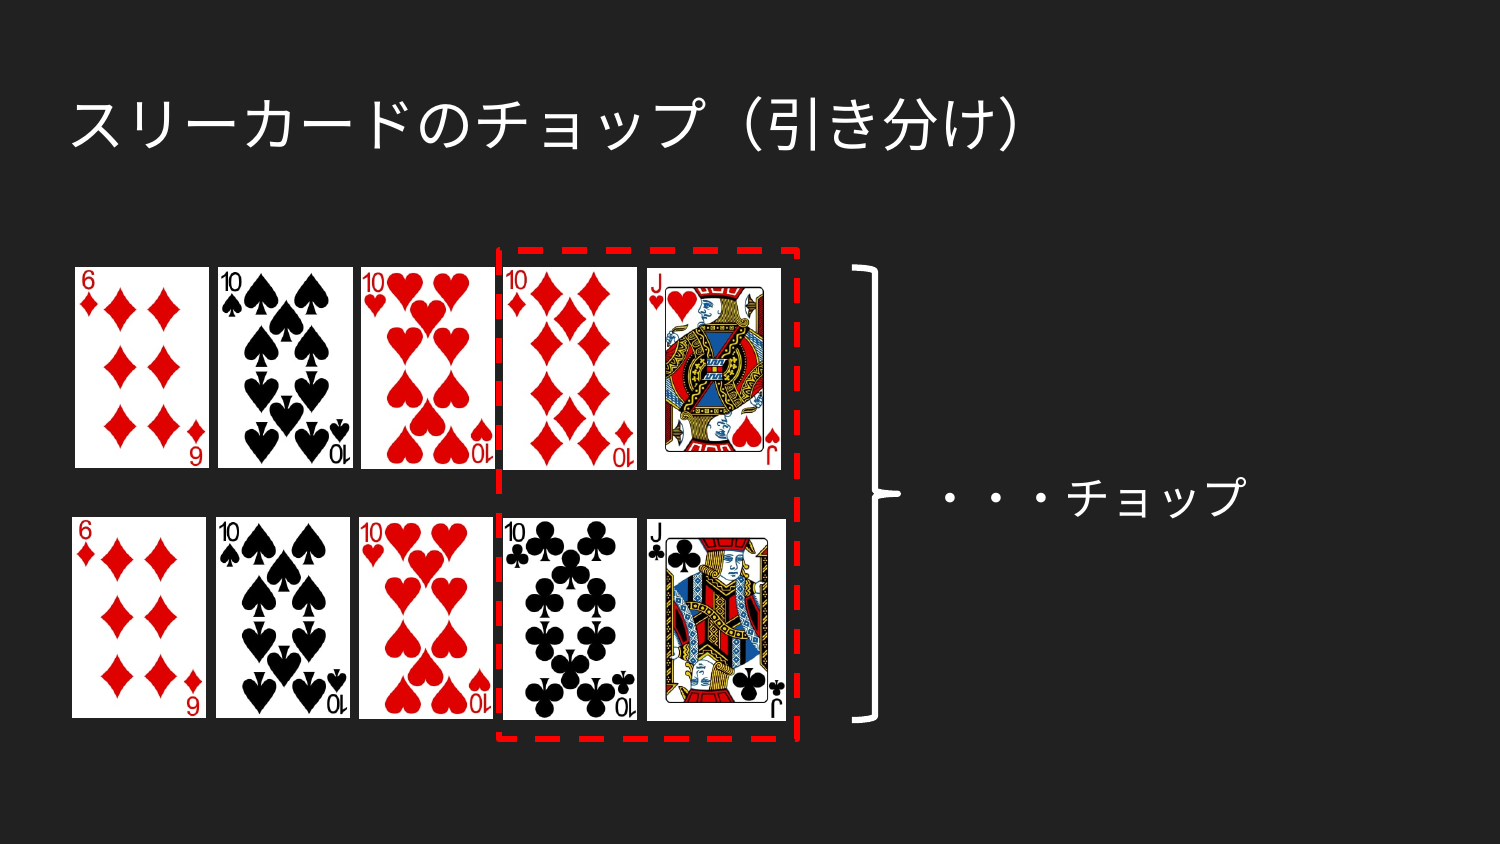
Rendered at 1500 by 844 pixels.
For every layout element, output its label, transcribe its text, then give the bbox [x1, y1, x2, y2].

picture [503, 518, 637, 720]
text_box ・・・チョップ [912, 454, 1500, 533]
picture [361, 267, 495, 469]
picture [75, 267, 209, 468]
picture [647, 519, 786, 721]
picture [359, 517, 493, 719]
title スリーカードのチョップ（引き分け） [51, 72, 1449, 167]
picture [503, 267, 637, 470]
picture [216, 517, 350, 718]
picture [218, 267, 353, 468]
picture [647, 268, 781, 470]
picture [72, 517, 206, 718]
